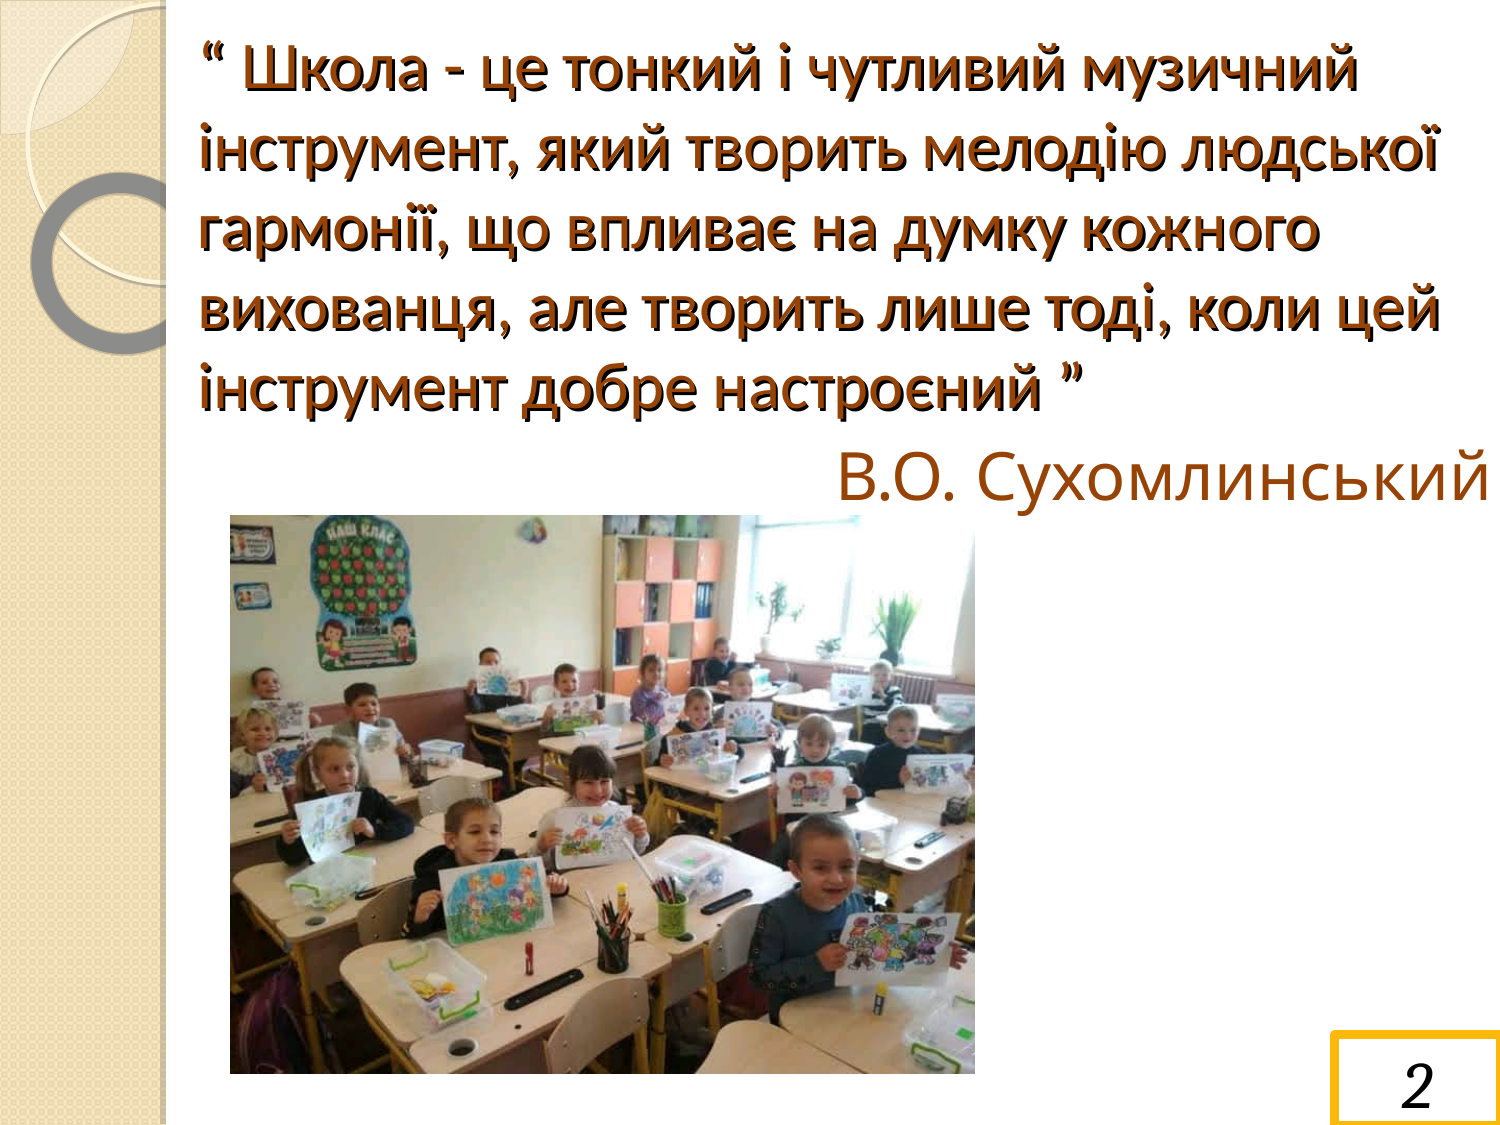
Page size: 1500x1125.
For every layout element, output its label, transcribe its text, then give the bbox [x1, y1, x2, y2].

text_box В.О. Сухомлинський [821, 426, 1500, 556]
title “ Школа - це тонкий і чутливий музичний інструмент, який творить мелодію людської гармонії, що впливає на думку кожного вихованця, але творить лише тоді, коли цей інструмент добре настроєний ” [183, 0, 1500, 445]
text_box 2 [1334, 1034, 1500, 1125]
picture [230, 515, 975, 1074]
